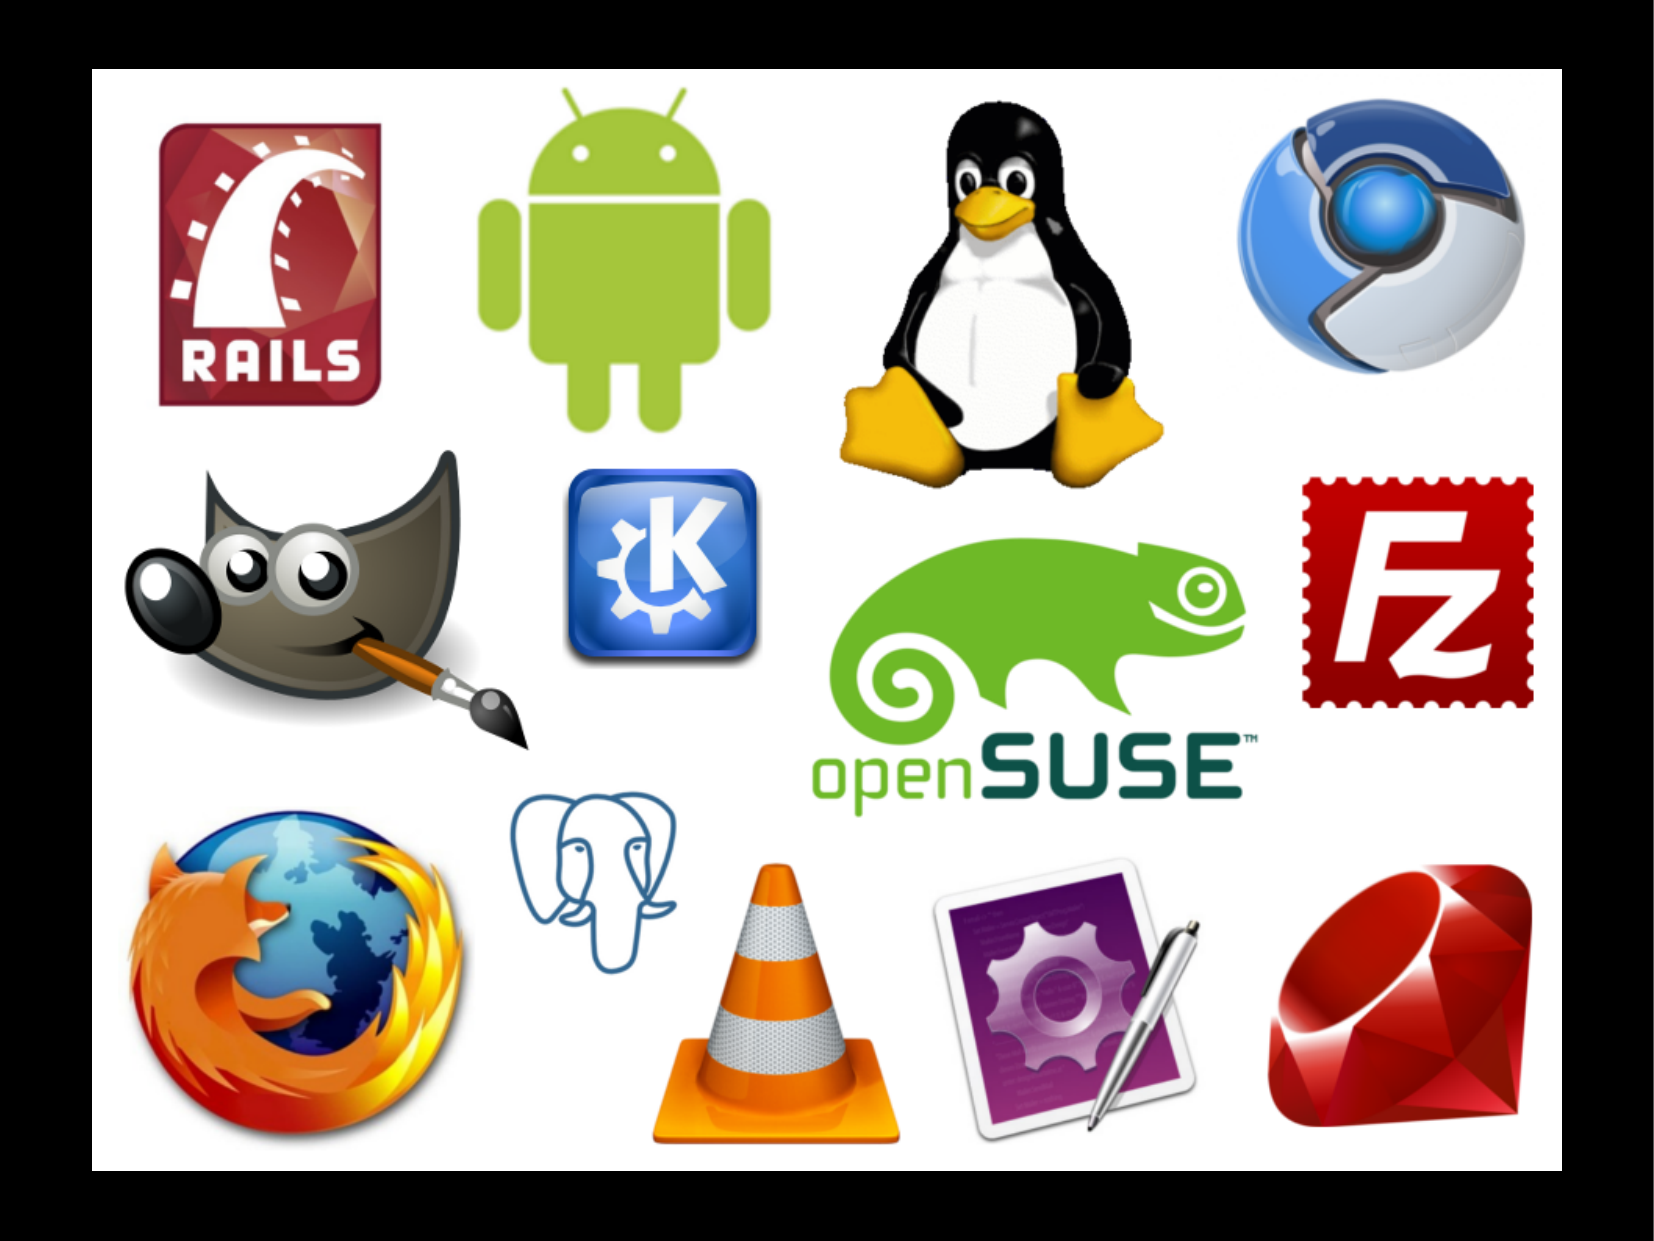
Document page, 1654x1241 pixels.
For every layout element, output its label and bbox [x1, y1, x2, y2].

picture [92, 69, 1562, 1171]
